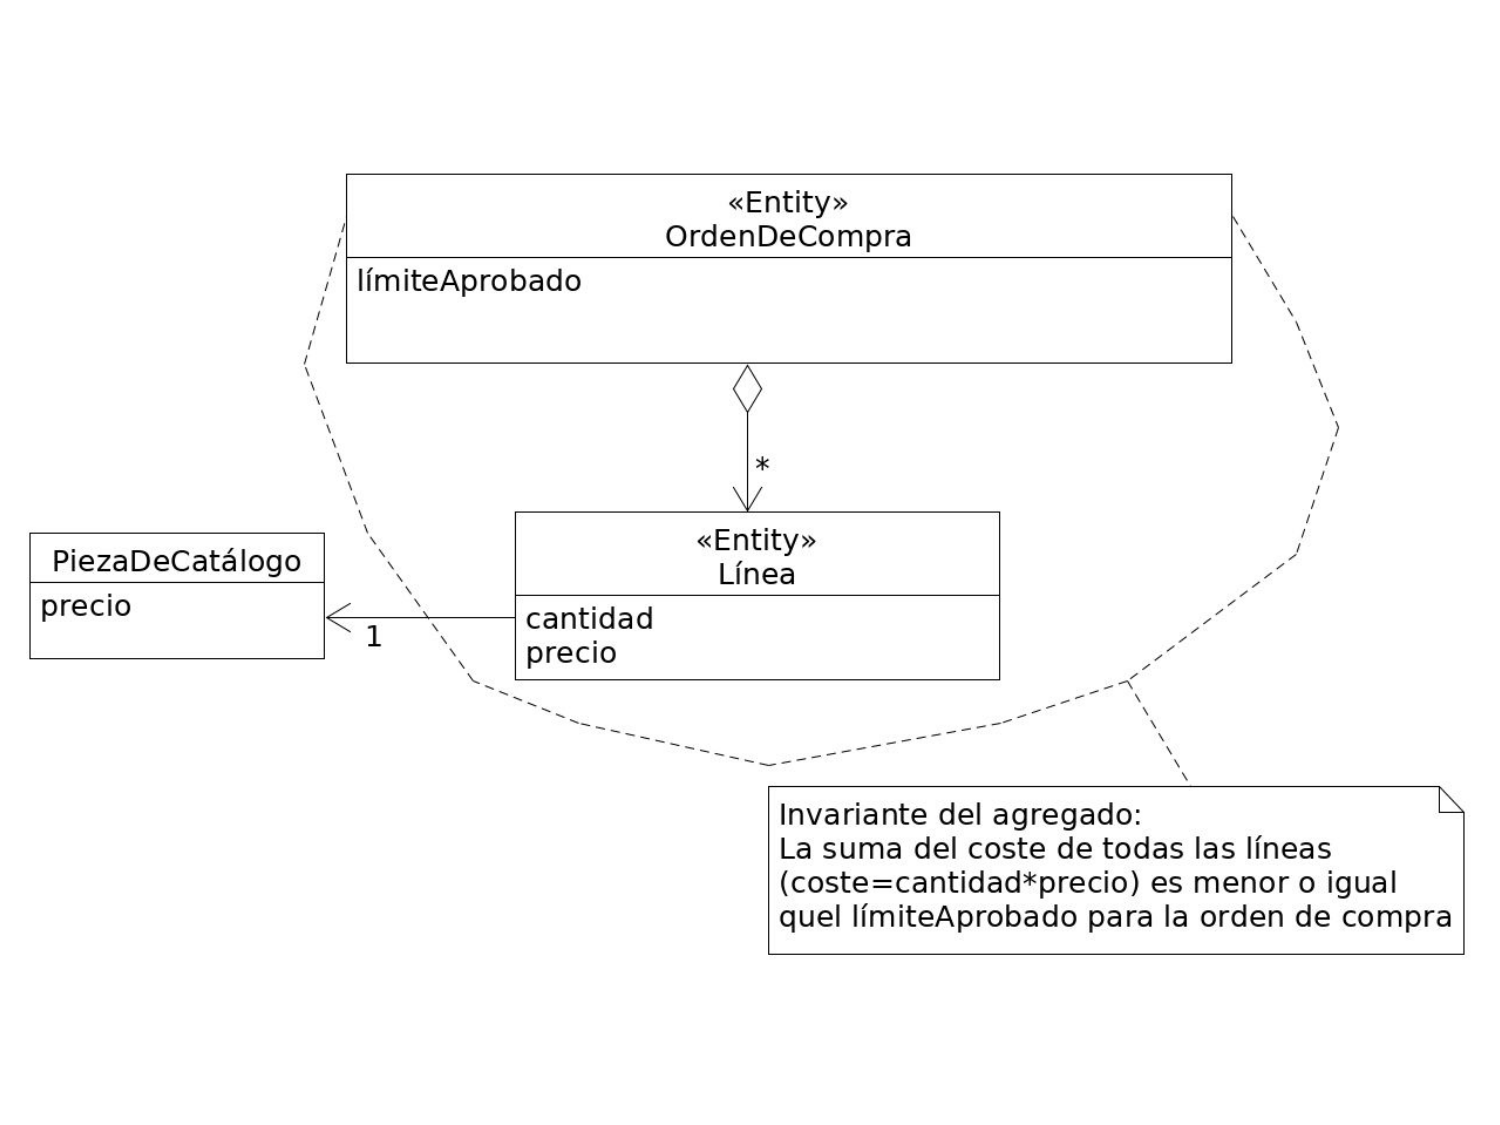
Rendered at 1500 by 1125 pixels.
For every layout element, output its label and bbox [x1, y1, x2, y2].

picture [26, 162, 1474, 963]
